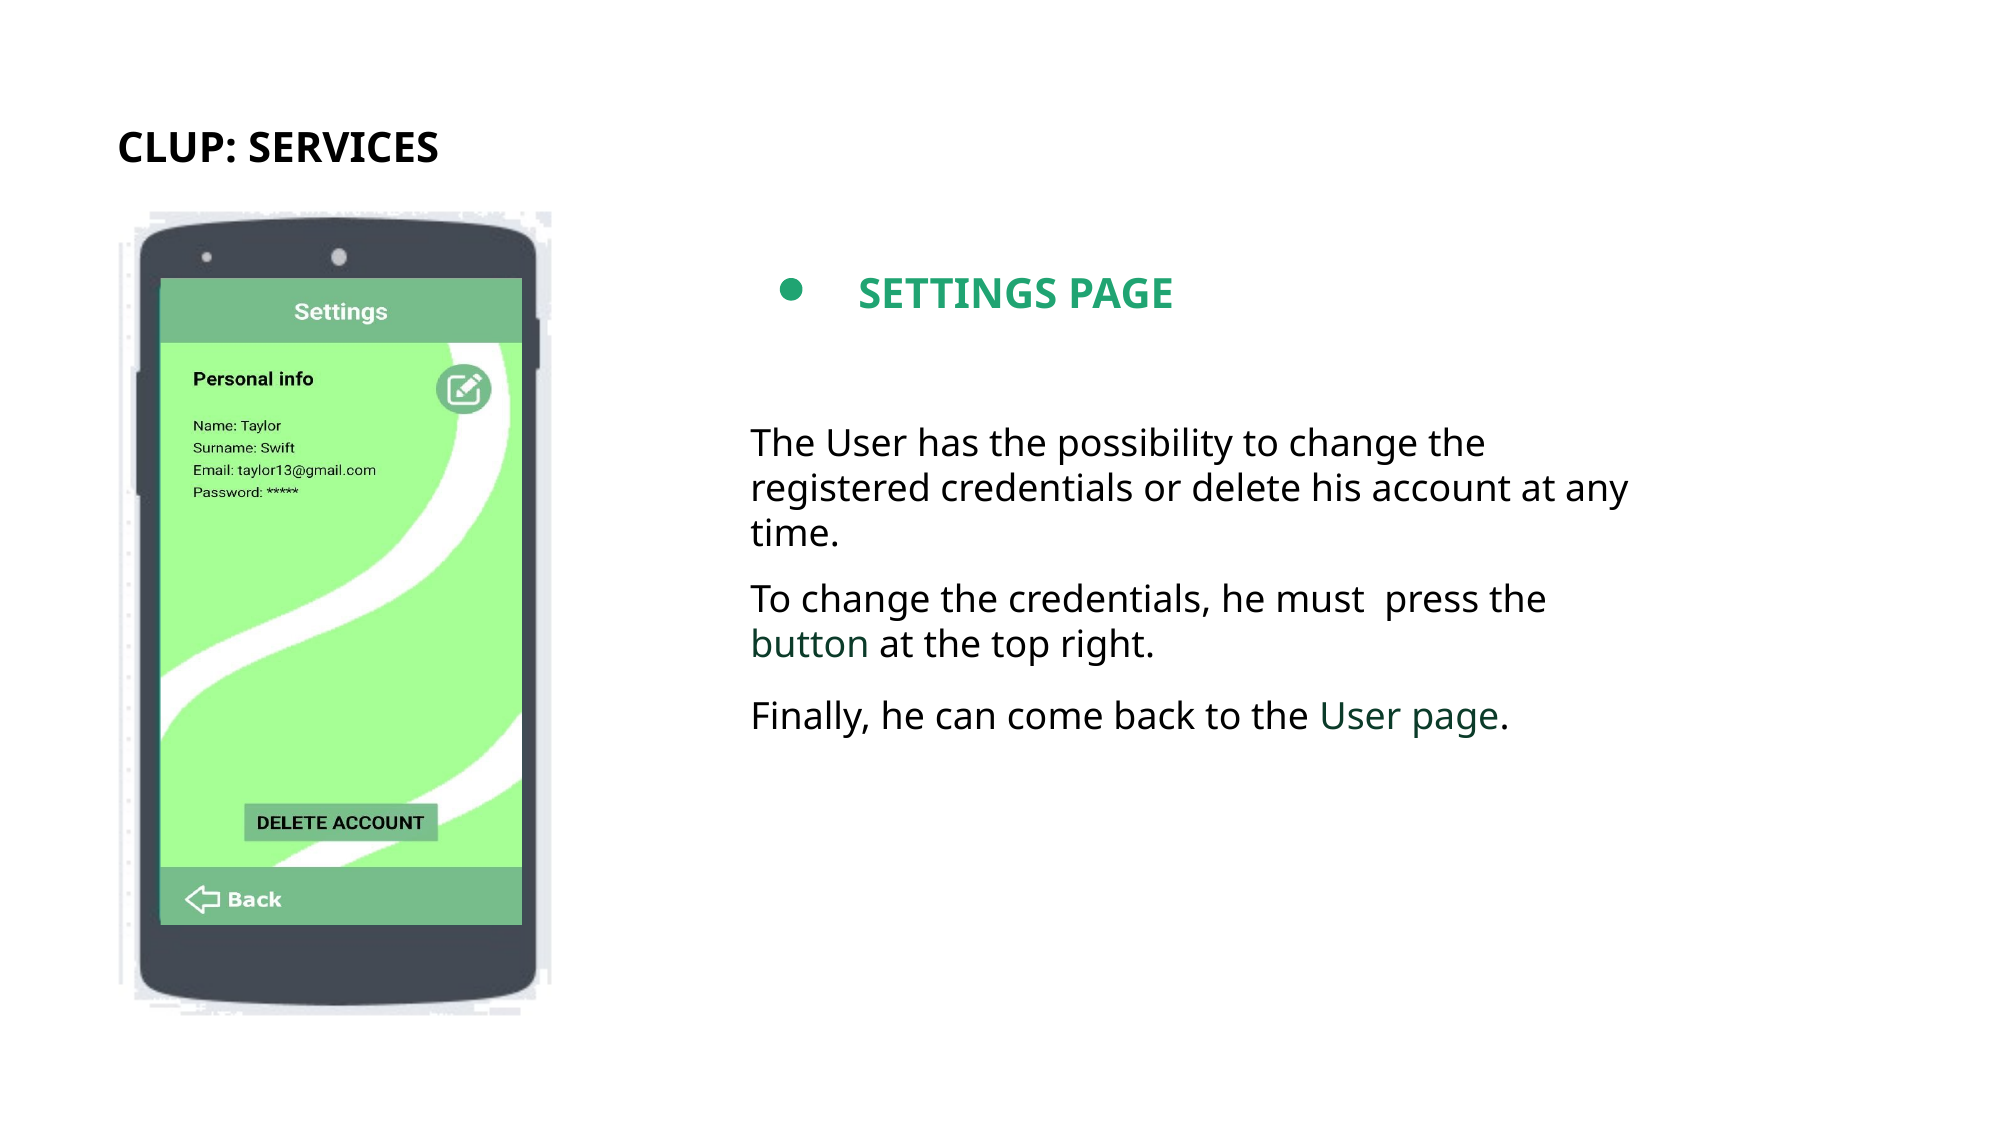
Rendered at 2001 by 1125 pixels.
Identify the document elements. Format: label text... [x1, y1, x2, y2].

text_box SETTINGS PAGE [843, 264, 1198, 315]
picture [83, 181, 593, 1047]
title CLUP: SERVICES [102, 118, 1056, 230]
text_box [779, 278, 803, 301]
text_box The User has the possibility to change the registered credentials or delete his account at any time. To change the credentials, he must press the button at the top right. Finally, he can come back to the User page. [735, 411, 1658, 818]
